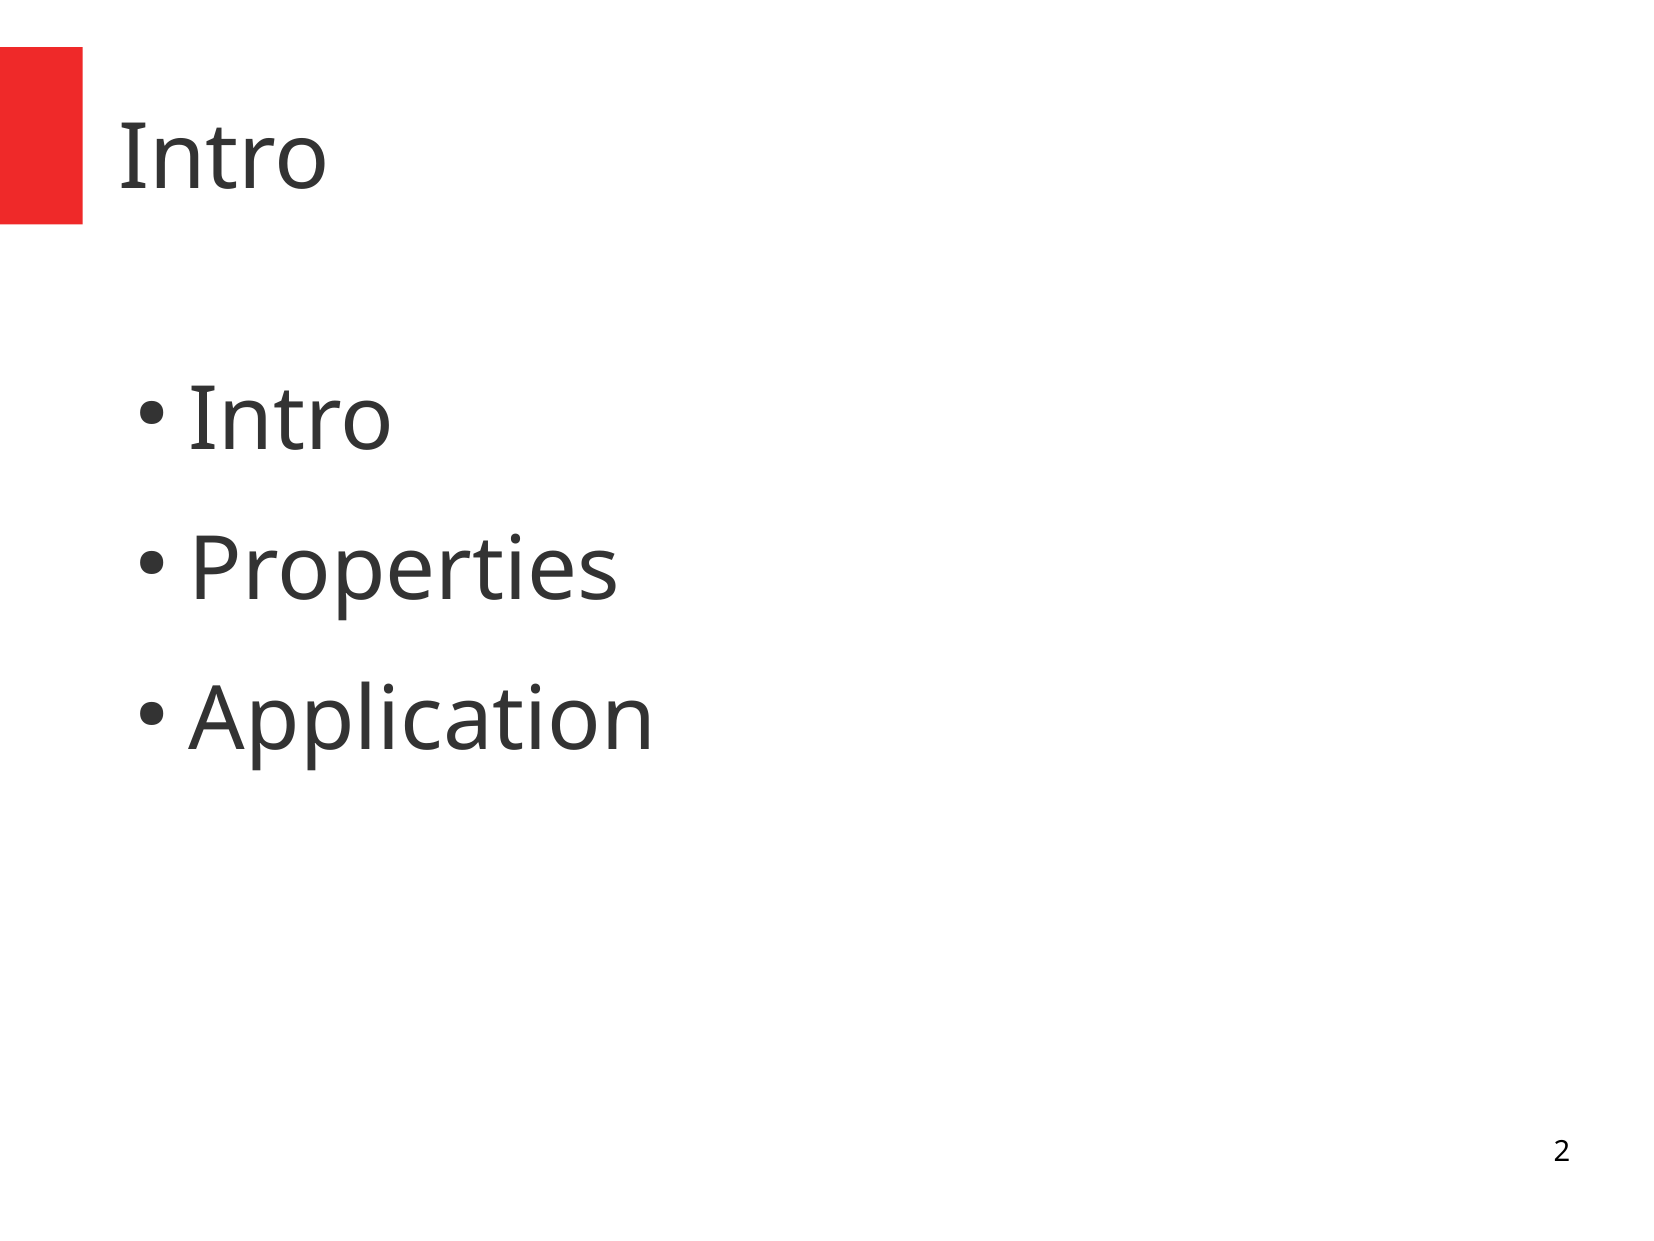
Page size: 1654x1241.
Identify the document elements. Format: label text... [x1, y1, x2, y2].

list Intro Properties Application [118, 354, 1535, 1074]
title Intro [118, 90, 1571, 216]
